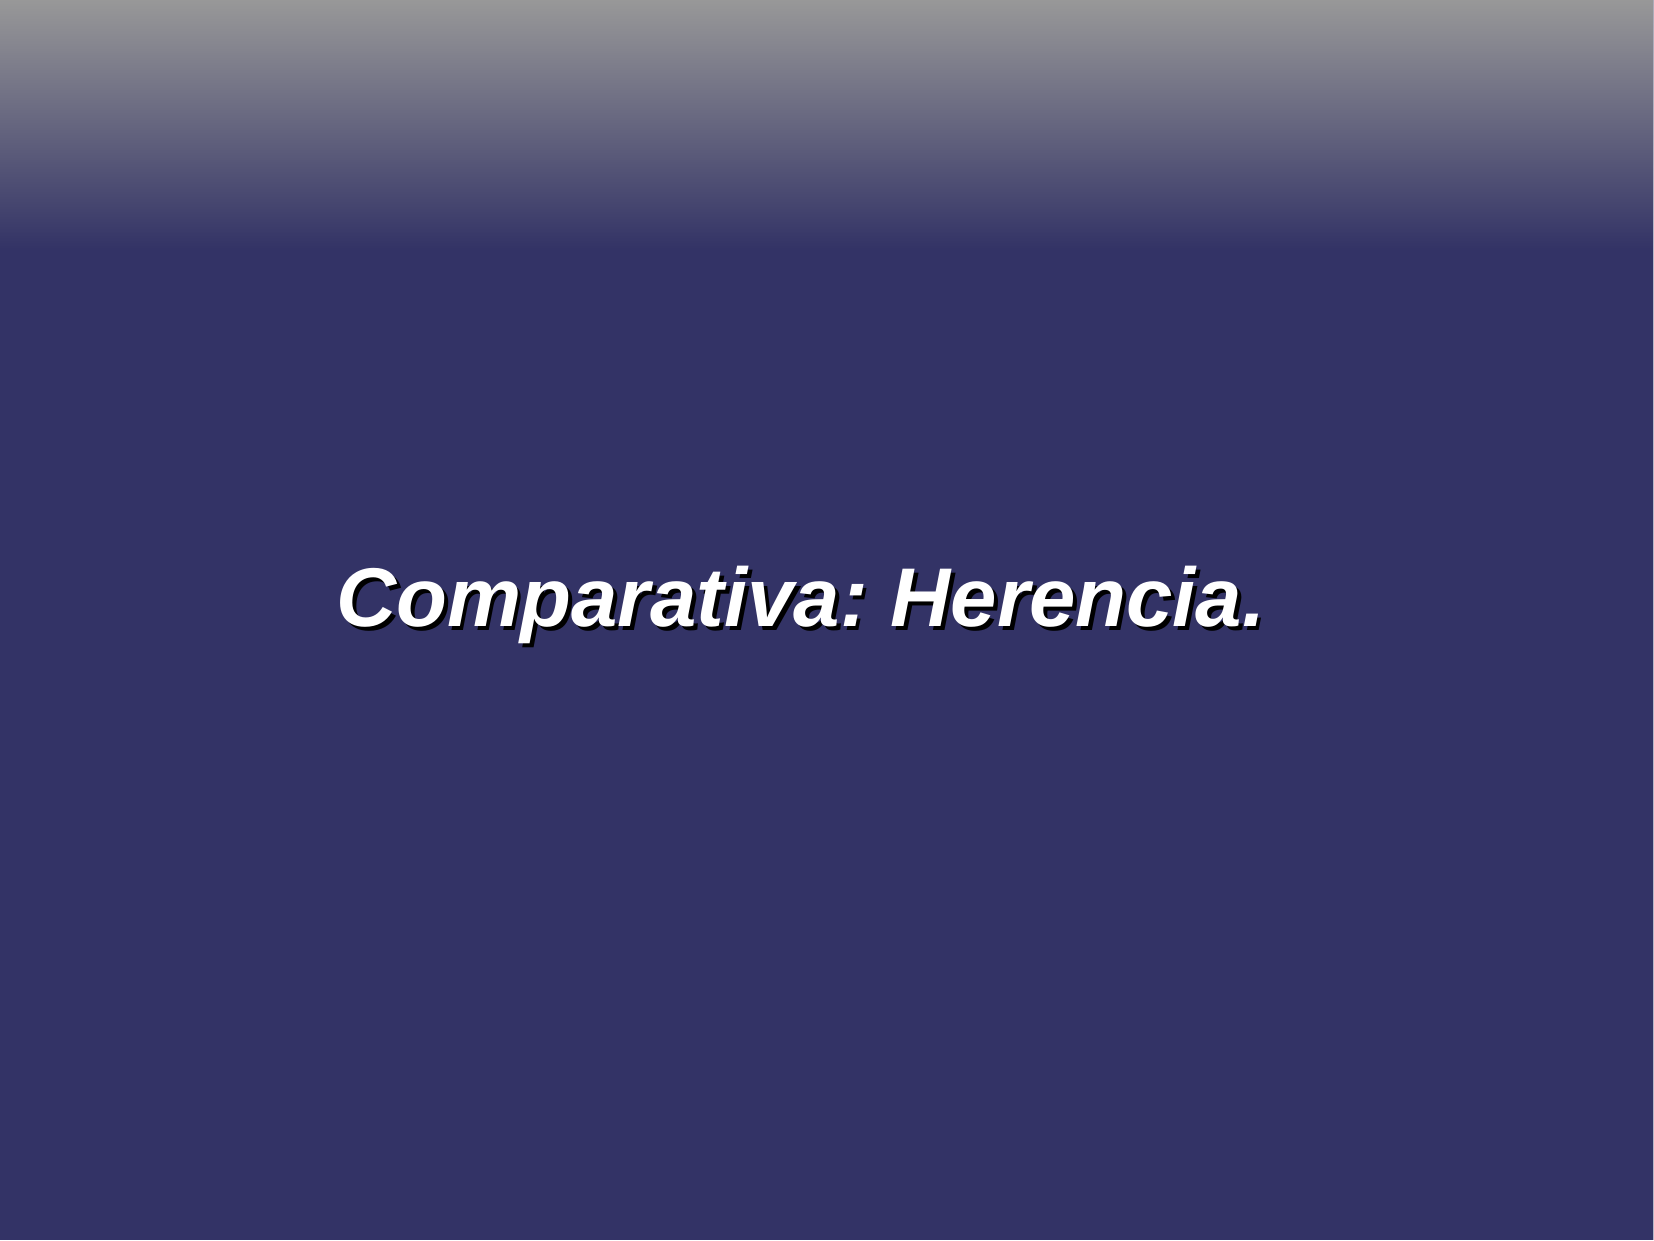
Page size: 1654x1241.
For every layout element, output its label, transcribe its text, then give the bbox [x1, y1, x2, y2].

title Comparativa: Herencia. [336, 494, 1281, 702]
